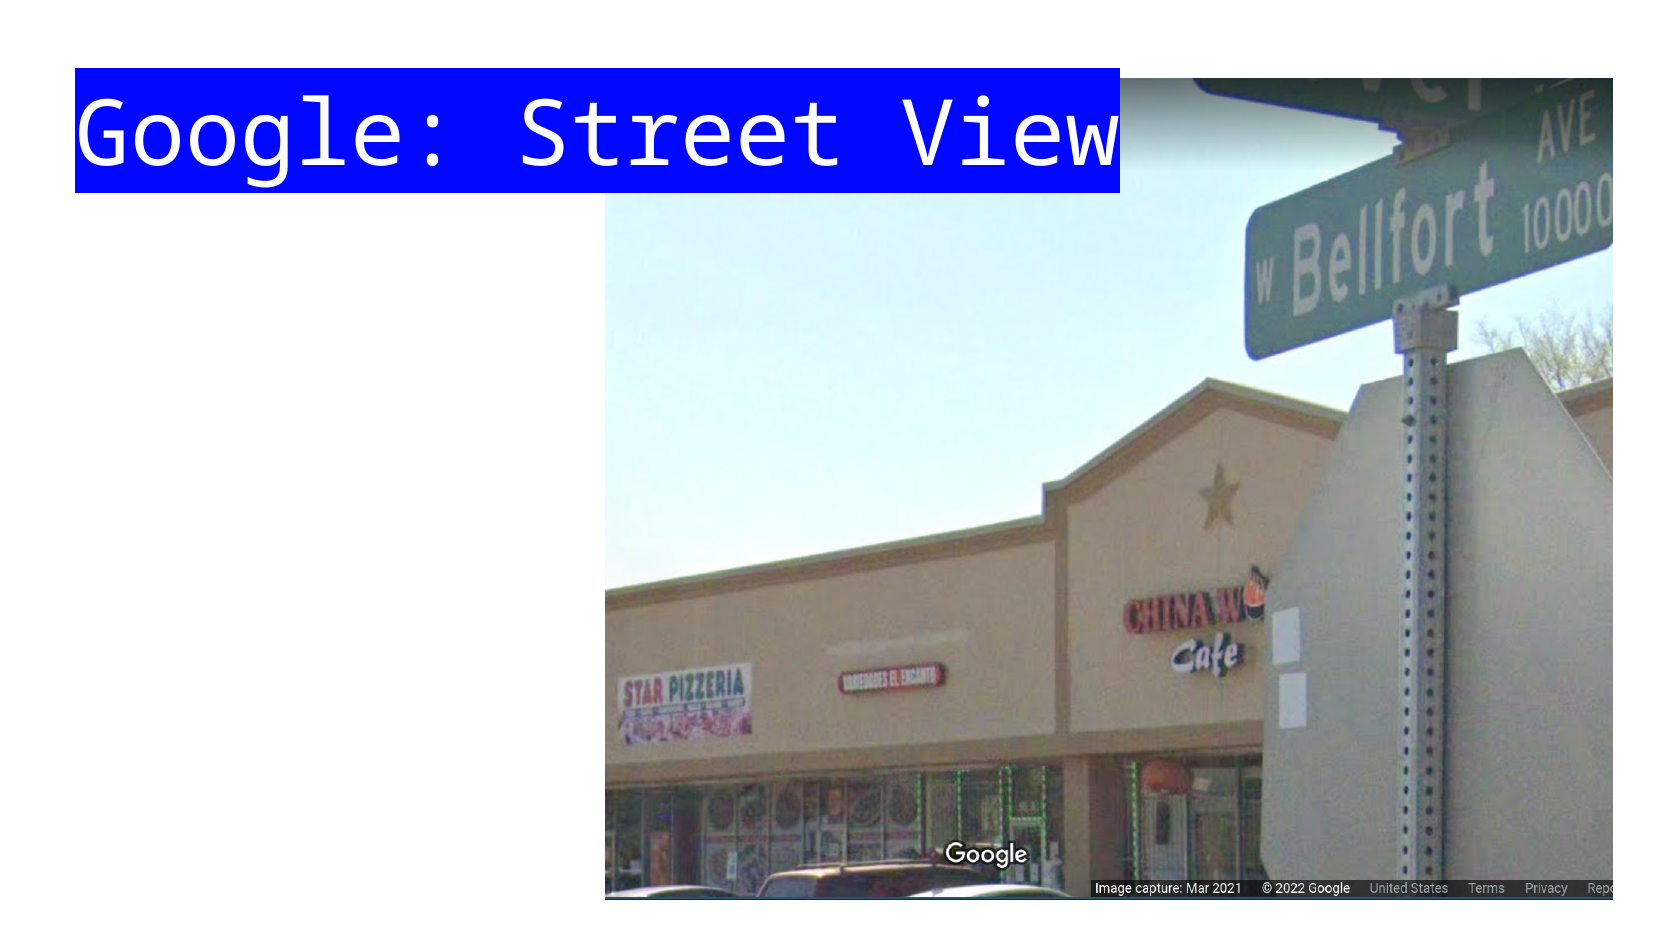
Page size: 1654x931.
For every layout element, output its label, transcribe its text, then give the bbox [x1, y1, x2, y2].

picture [605, 78, 1613, 901]
title Google: Street View [37, 37, 1159, 223]
